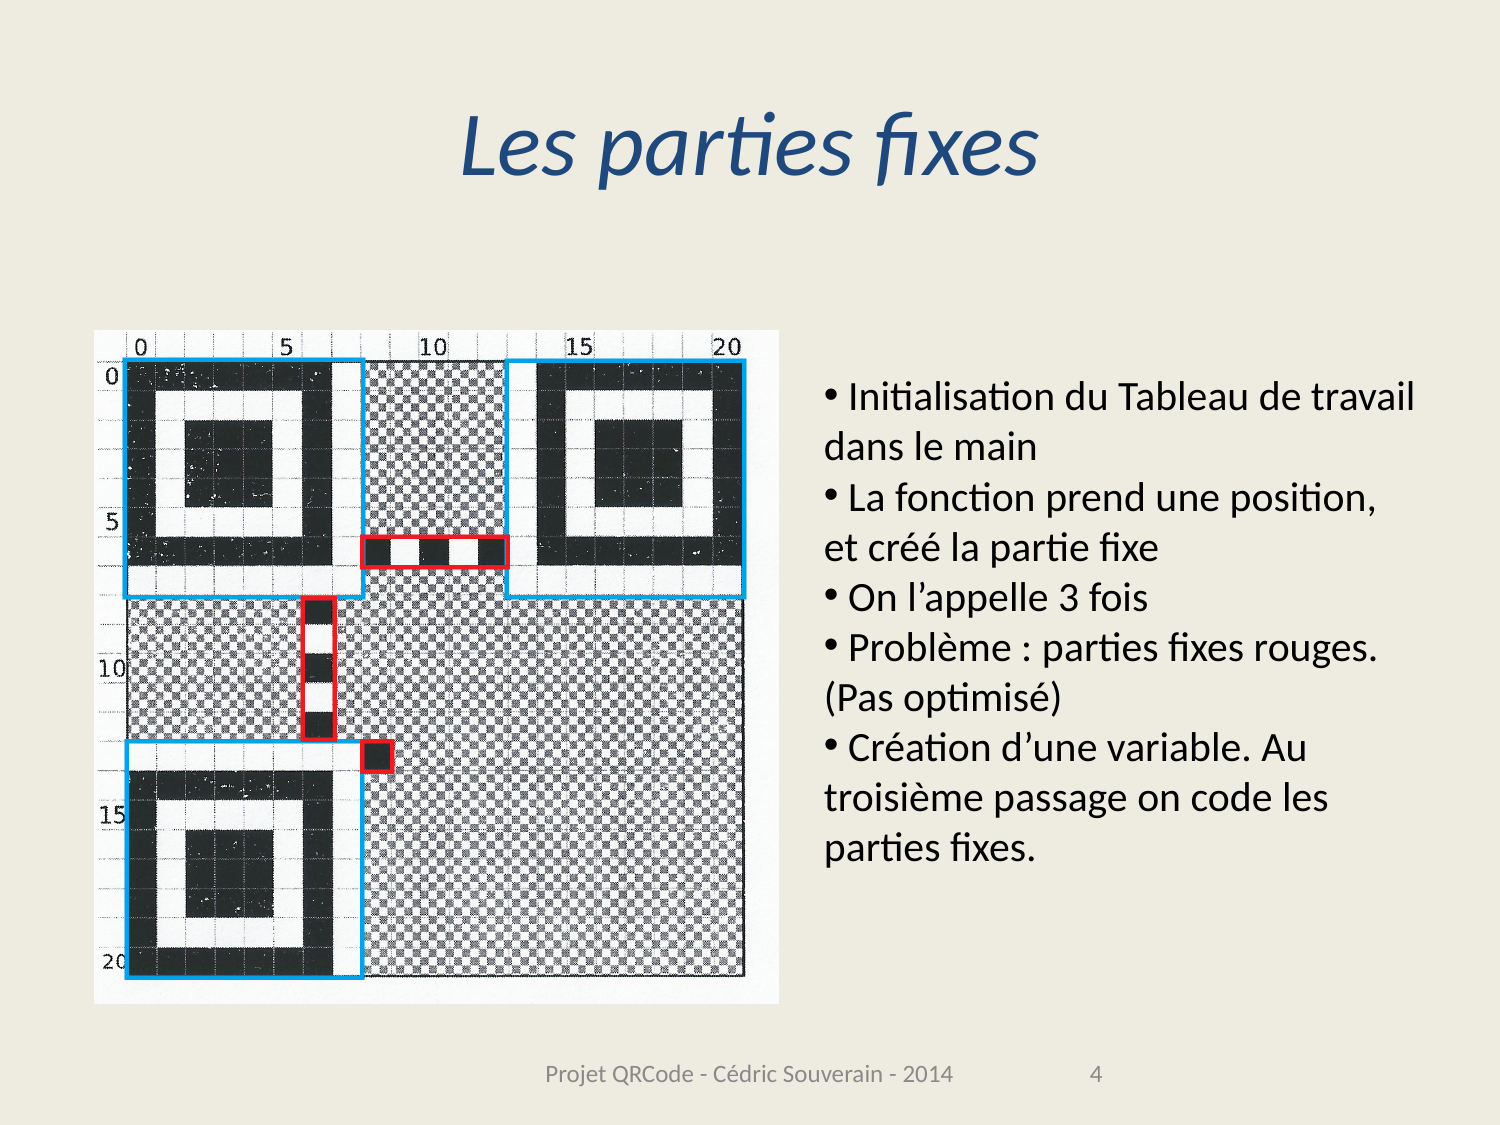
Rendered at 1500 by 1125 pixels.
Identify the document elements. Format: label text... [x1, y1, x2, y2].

title Les parties fixes [75, 45, 1426, 233]
text_box <number> [1074, 1042, 1426, 1103]
text_box Initialisation du Tableau de travail dans le main La fonction prend une position, et créé la partie fixe On l’appelle 3 fois Problème : parties fixes rouges. (Pas optimisé) Création d’une variable. Au troisième passage on code les parties fixes. [809, 361, 1436, 922]
picture [94, 330, 779, 1004]
text_box Projet QRCode - Cédric Souverain - 2014 [512, 1042, 988, 1103]
